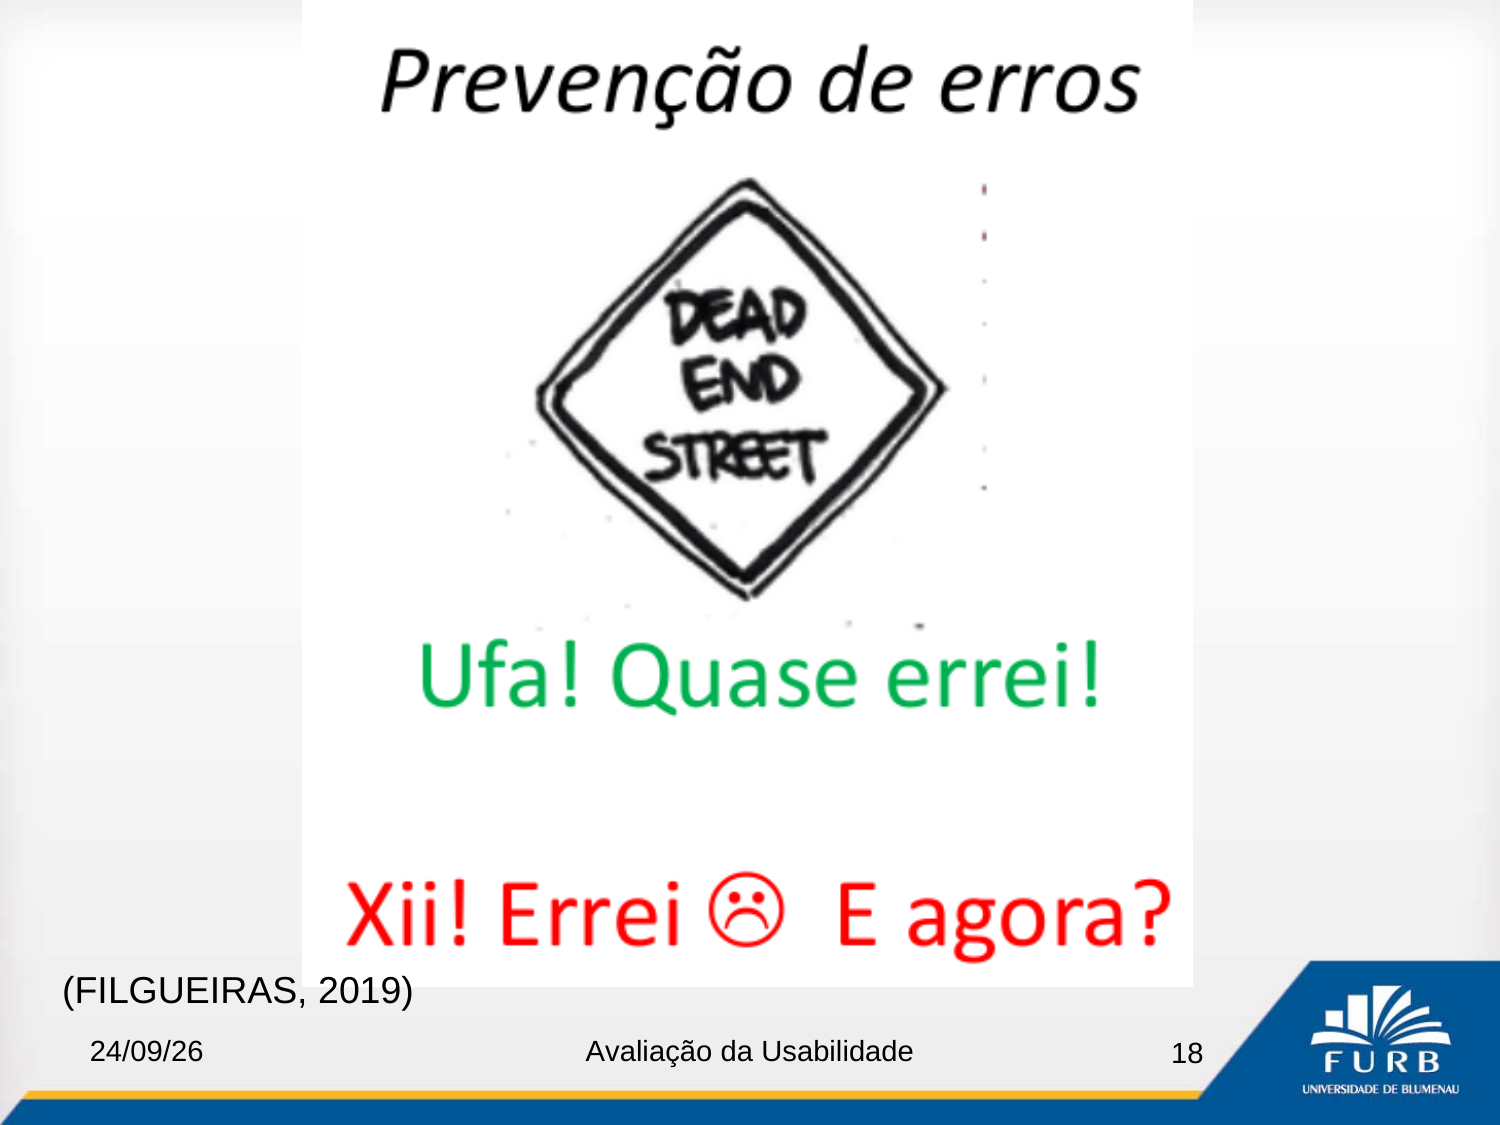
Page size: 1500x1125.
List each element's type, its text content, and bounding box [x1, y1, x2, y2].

picture [0, 0, 1500, 1125]
text_box (FILGUEIRAS, 2019) [47, 958, 461, 1064]
